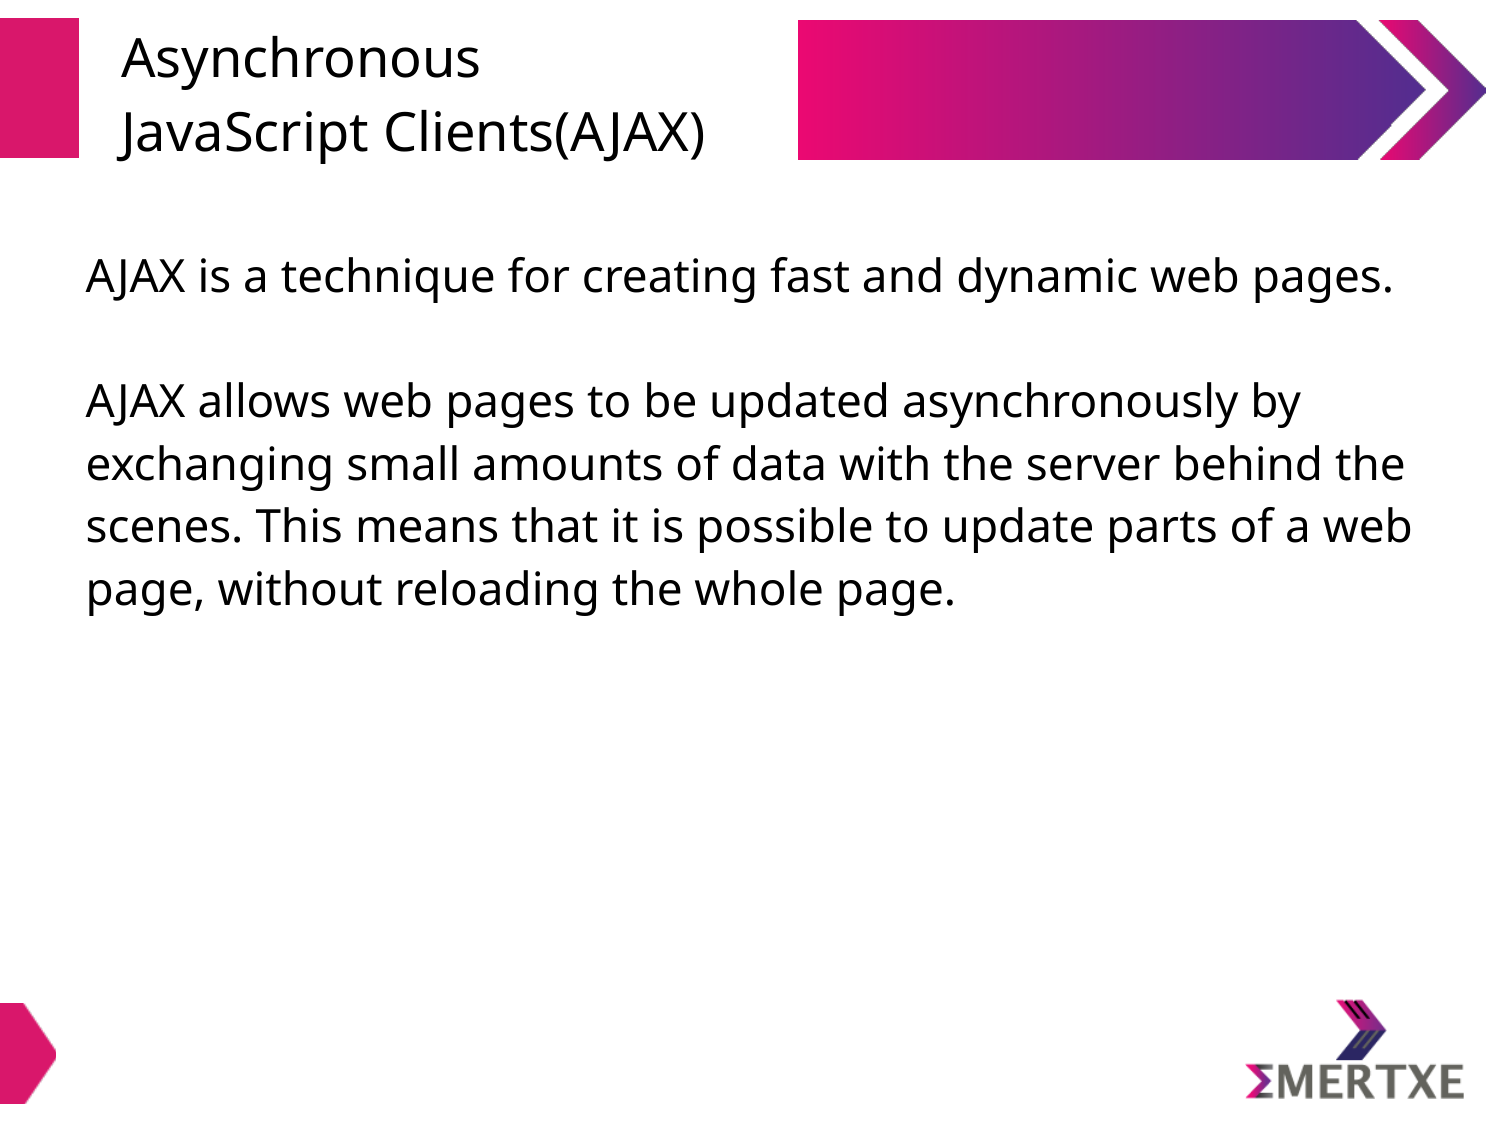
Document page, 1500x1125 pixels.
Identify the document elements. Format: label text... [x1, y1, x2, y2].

picture [798, 20, 1486, 160]
picture [1245, 996, 1465, 1099]
text_box Asynchronous JavaScript Clients(AJAX) [106, 12, 756, 218]
text_box AJAX is a technique for creating fast and dynamic web pages. AJAX allows web pages to be updated asynchronously by exchanging small amounts of data with the server behind the scenes. This means that it is possible to update parts of a web page, without reloading the whole page. [70, 236, 1430, 680]
